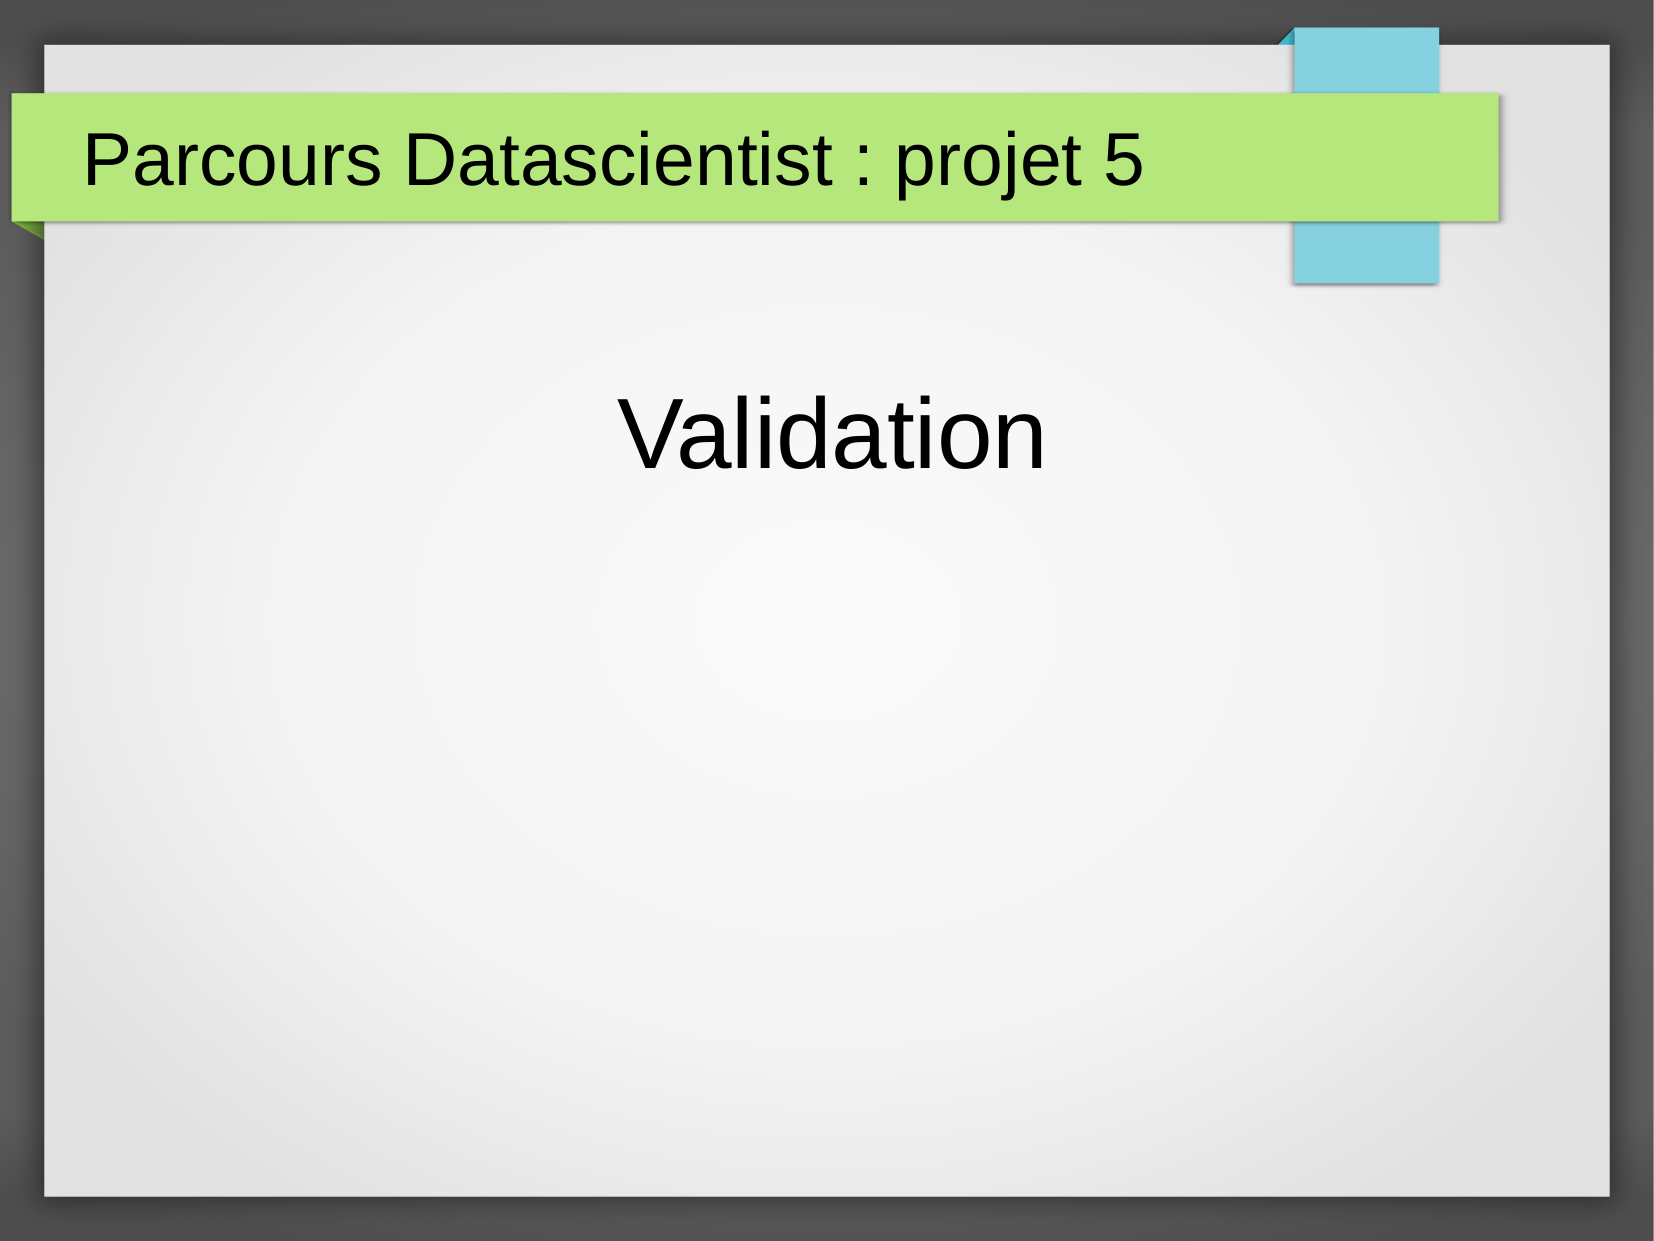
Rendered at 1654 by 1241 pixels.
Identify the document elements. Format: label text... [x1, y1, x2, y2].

text_box Validation [47, 356, 1619, 512]
title Parcours Datascientist : projet 5 [82, 100, 1477, 219]
picture [0, 0, 1654, 1241]
